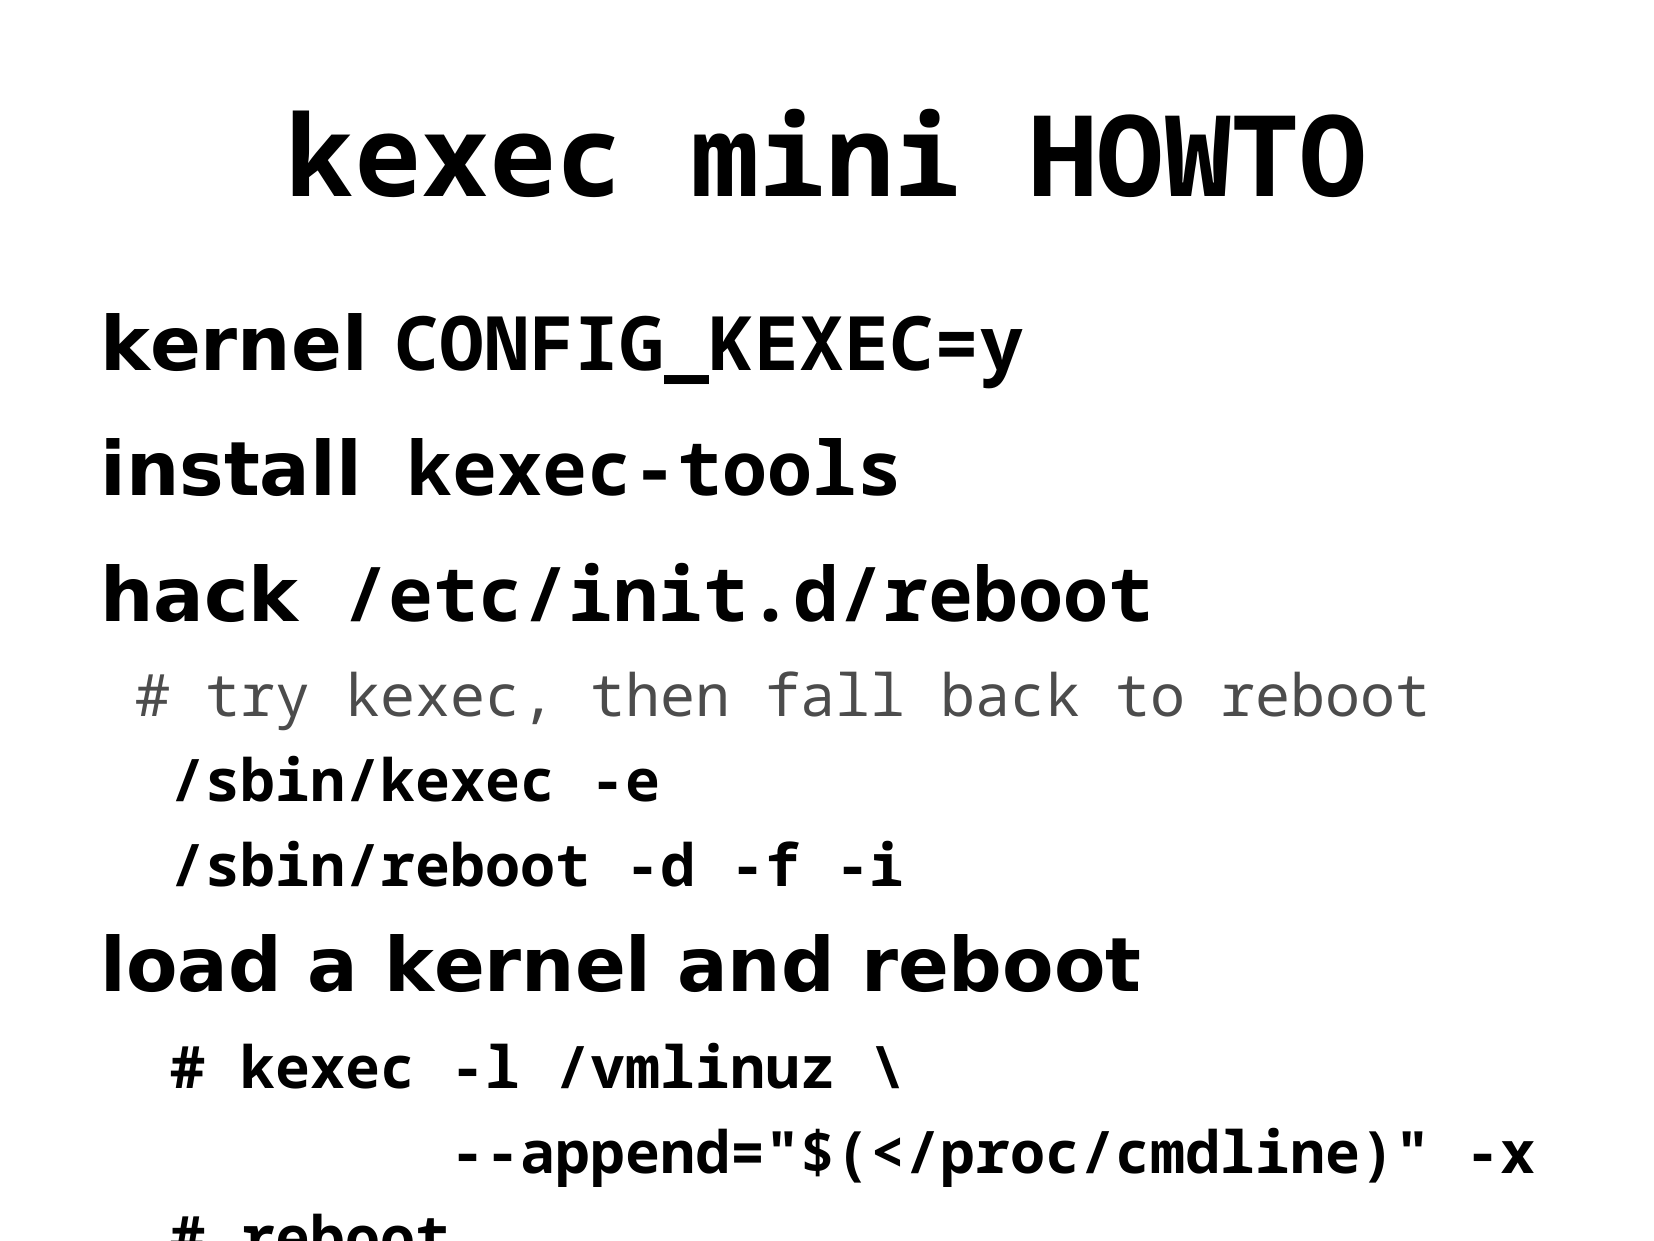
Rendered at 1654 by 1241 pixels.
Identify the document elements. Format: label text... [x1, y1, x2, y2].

title kexec mini HOWTO [82, 49, 1571, 257]
list kernel CONFIG_KEXEC=y install kexec-tools hack /etc/init.d/reboot # try kexec, then fall back to reboot /sbin/kexec -e /sbin/reboot -d -f -i load a kernel and reboot # kexec -l /vmlinuz \ --append="$(</proc/cmdline)" -x # reboot [82, 290, 1654, 1185]
